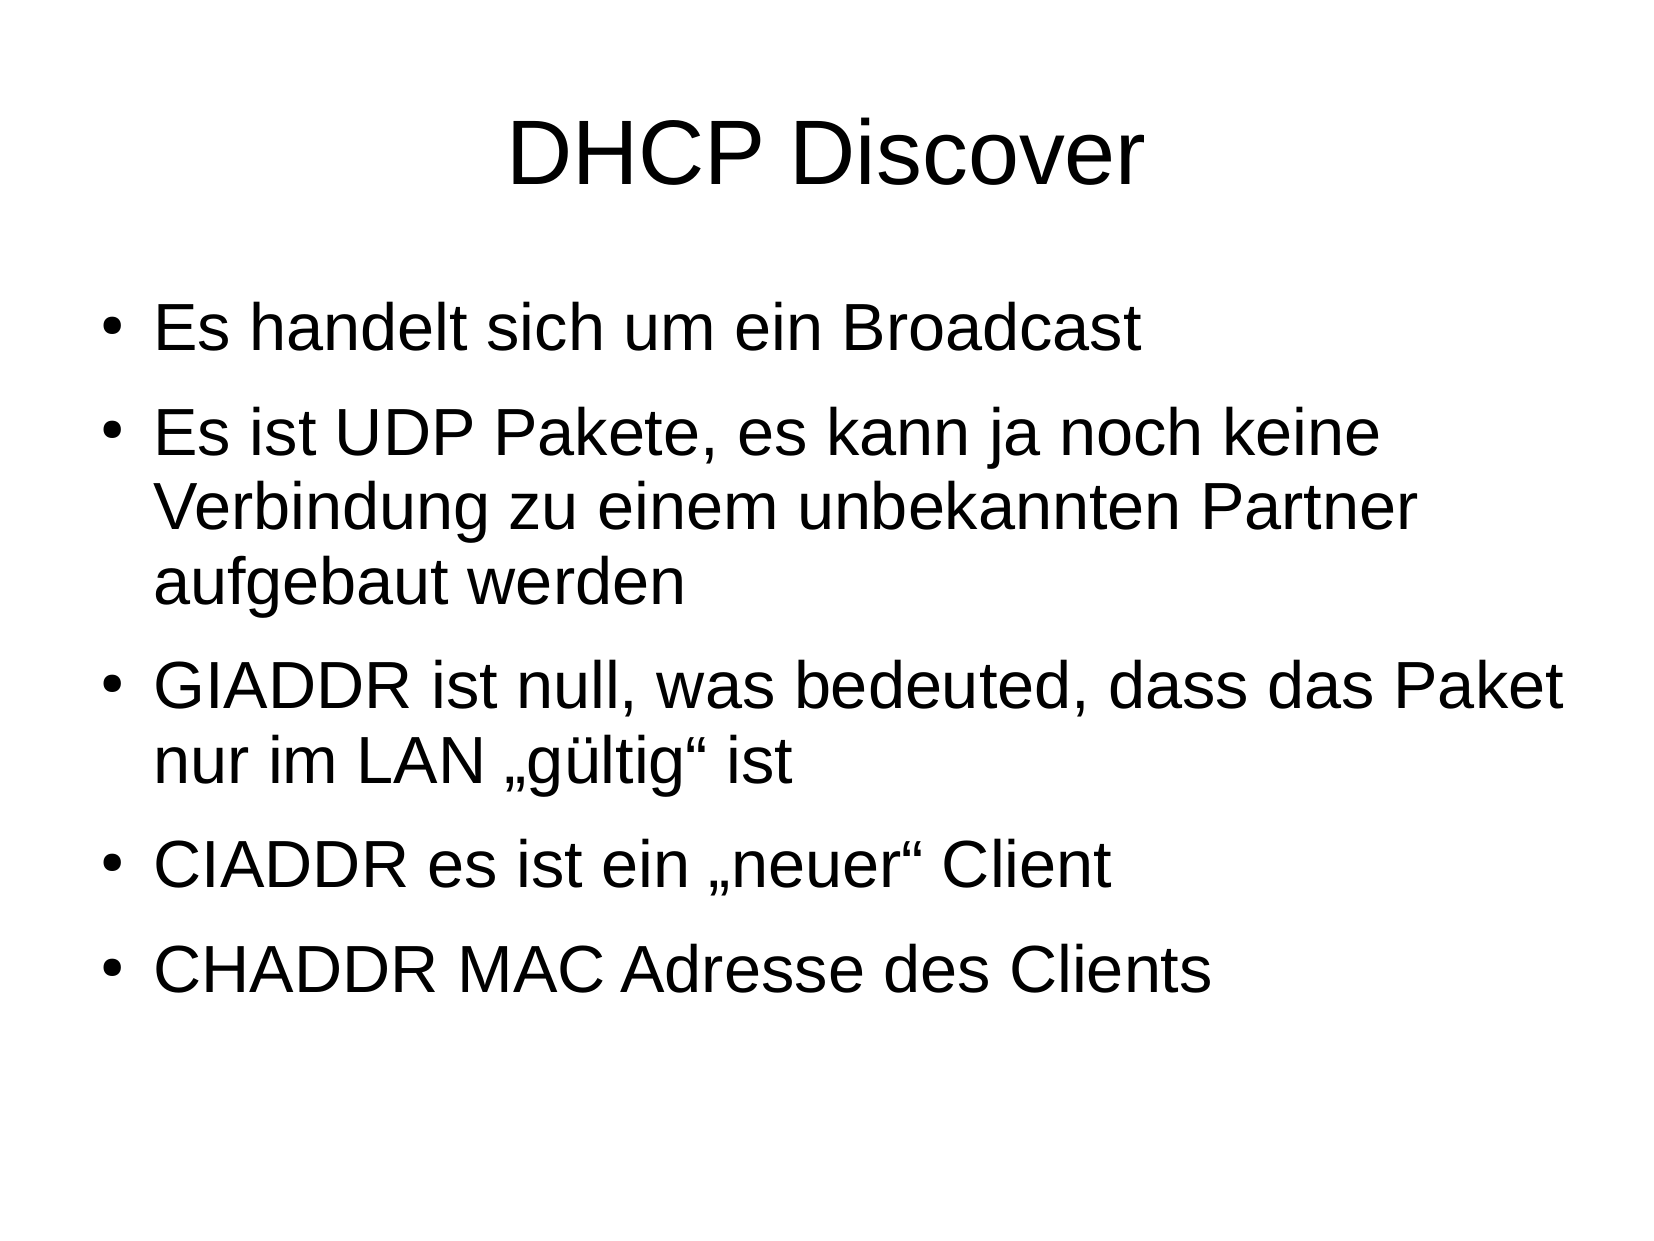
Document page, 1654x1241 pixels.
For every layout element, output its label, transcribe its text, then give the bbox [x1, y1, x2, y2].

title DHCP Discover [82, 49, 1571, 257]
list Es handelt sich um ein Broadcast Es ist UDP Pakete, es kann ja noch keine Verbindung zu einem unbekannten Partner aufgebaut werden GIADDR ist null, was bedeuted, dass das Paket nur im LAN „gültig“ ist CIADDR es ist ein „neuer“ Client CHADDR MAC Adresse des Clients [82, 290, 1571, 1010]
